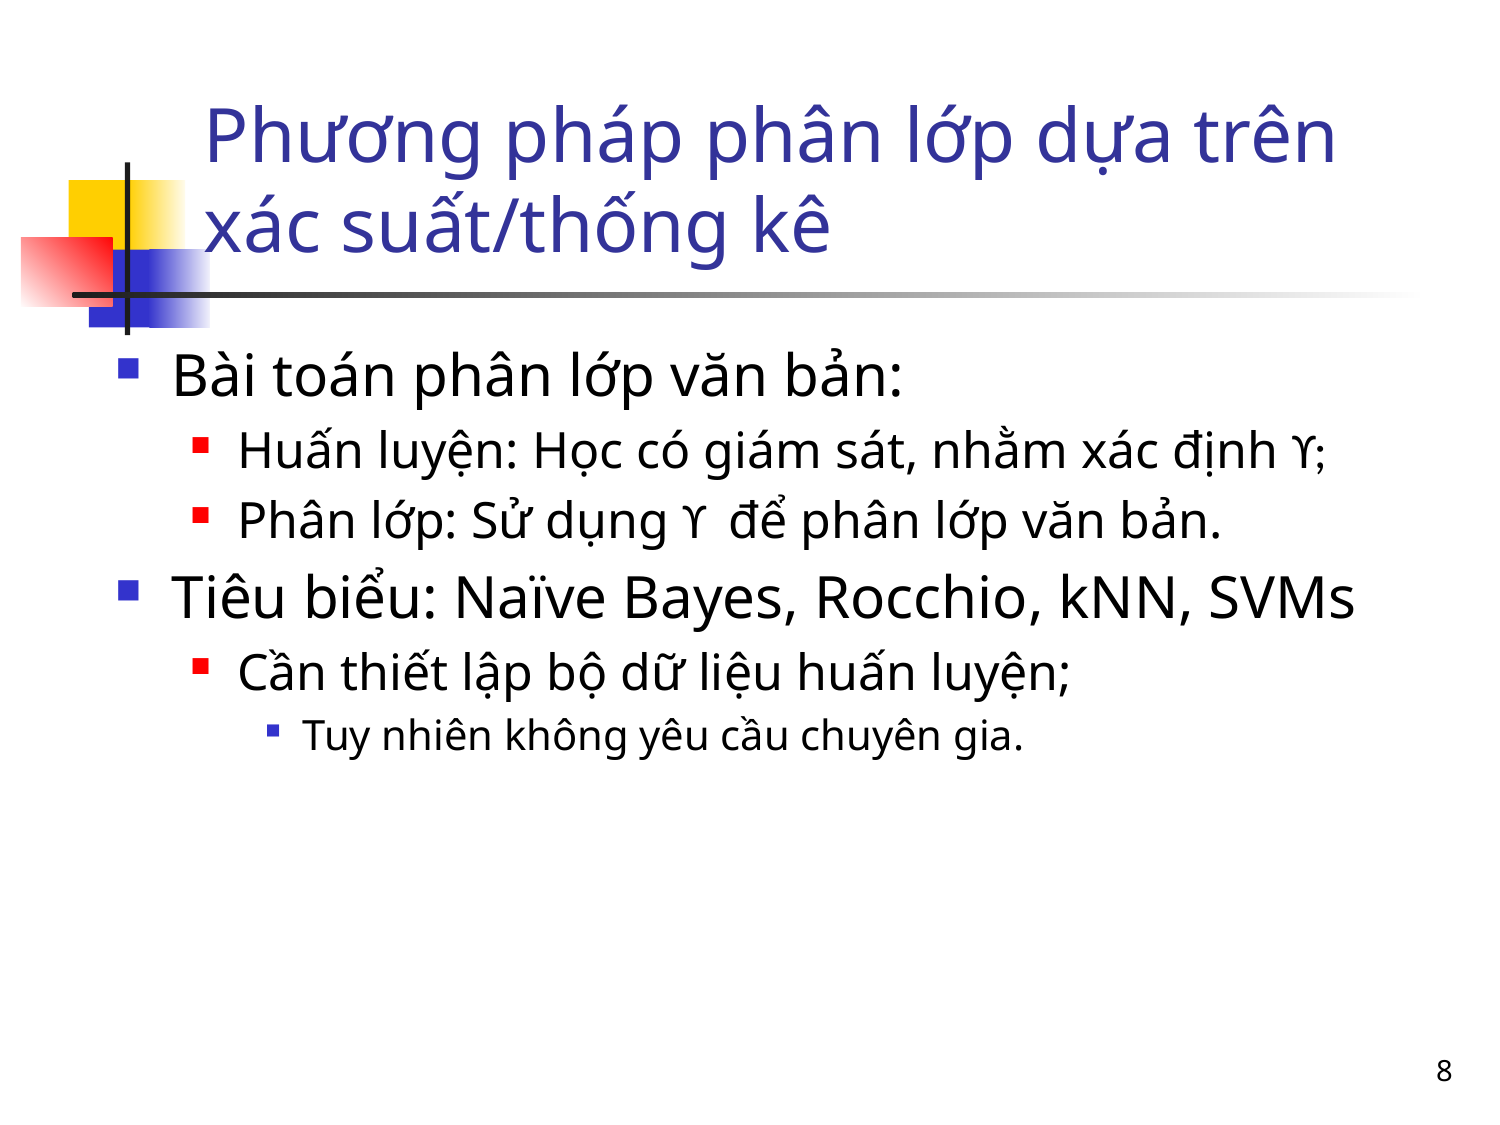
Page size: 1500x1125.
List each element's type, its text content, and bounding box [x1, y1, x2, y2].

slide_number <number> [1155, 1024, 1468, 1100]
list Bài toán phân lớp văn bản: Huấn luyện: Học có giám sát, nhằm xác định ϒ; Phân lớp: Sử dụng ϒ để phân lớp văn bản. Tiêu biểu: Naïve Bayes, Rocchio, kNN, SVMs Cần thiết lập bộ dữ liệu huấn luyện; Tuy nhiên không yêu cầu chuyên gia. [100, 331, 1469, 929]
title Phương pháp phân lớp dựa trên xác suất/thống kê [188, 35, 1468, 275]
